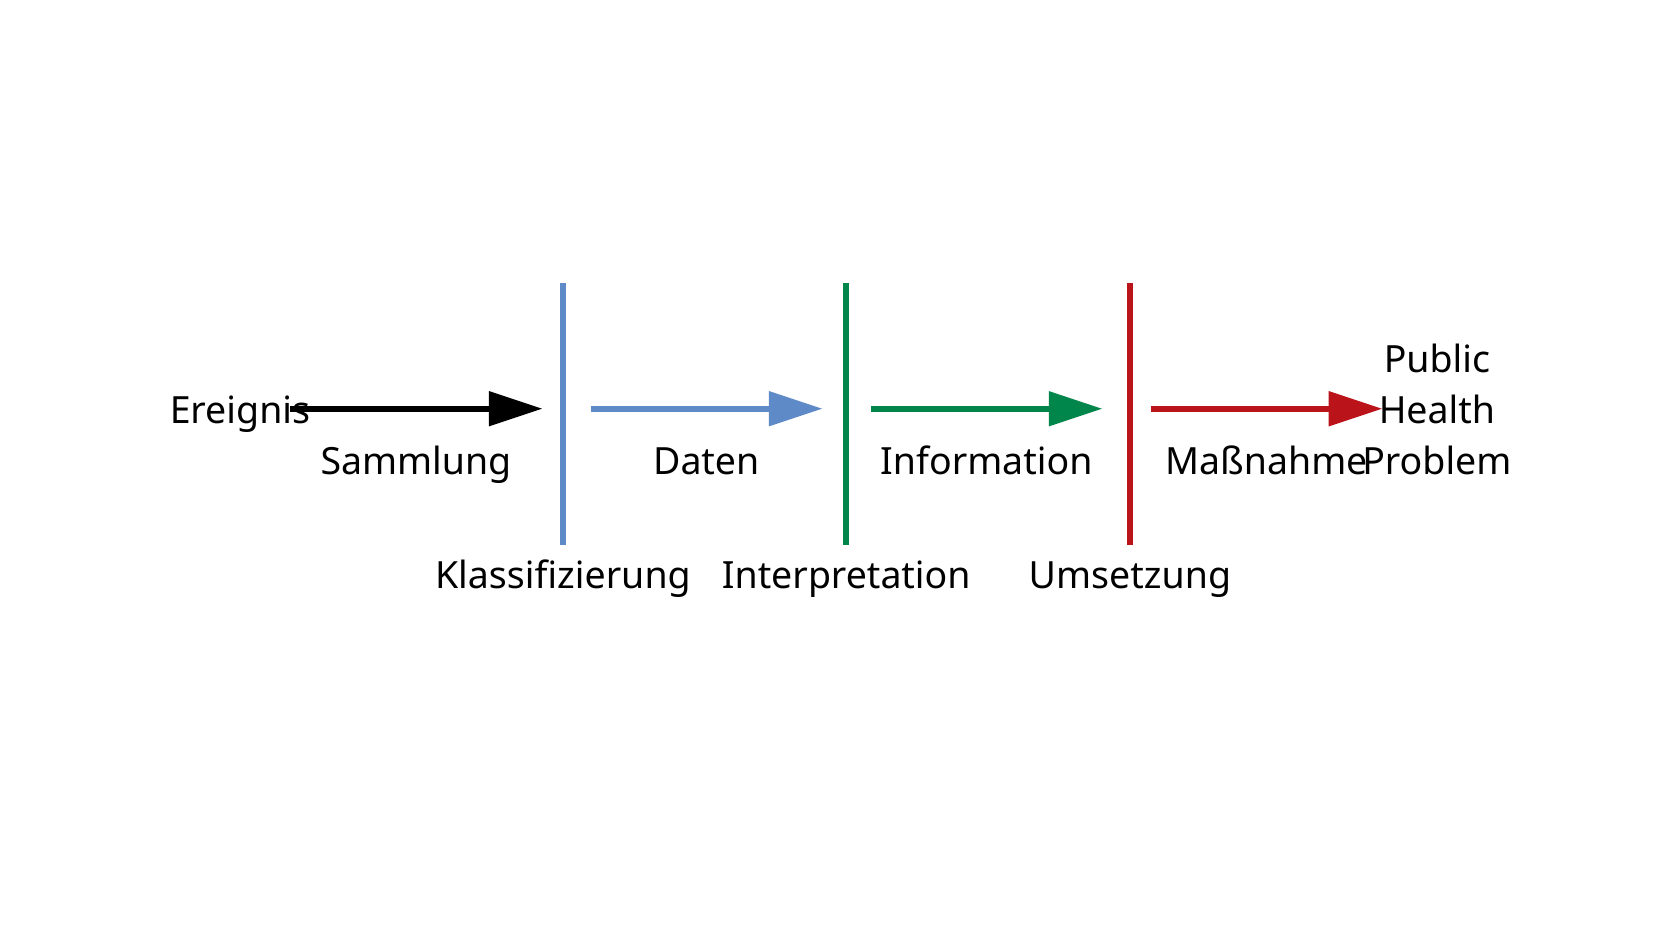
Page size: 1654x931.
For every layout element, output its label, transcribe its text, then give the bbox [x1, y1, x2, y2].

text_box Klassifizierung [415, 545, 699, 603]
text_box Public Health Problem [1399, 369, 1474, 449]
text_box Umsetzung [982, 545, 1277, 603]
text_box Interpretation [699, 545, 982, 603]
text_box Ereignis [200, 368, 280, 449]
